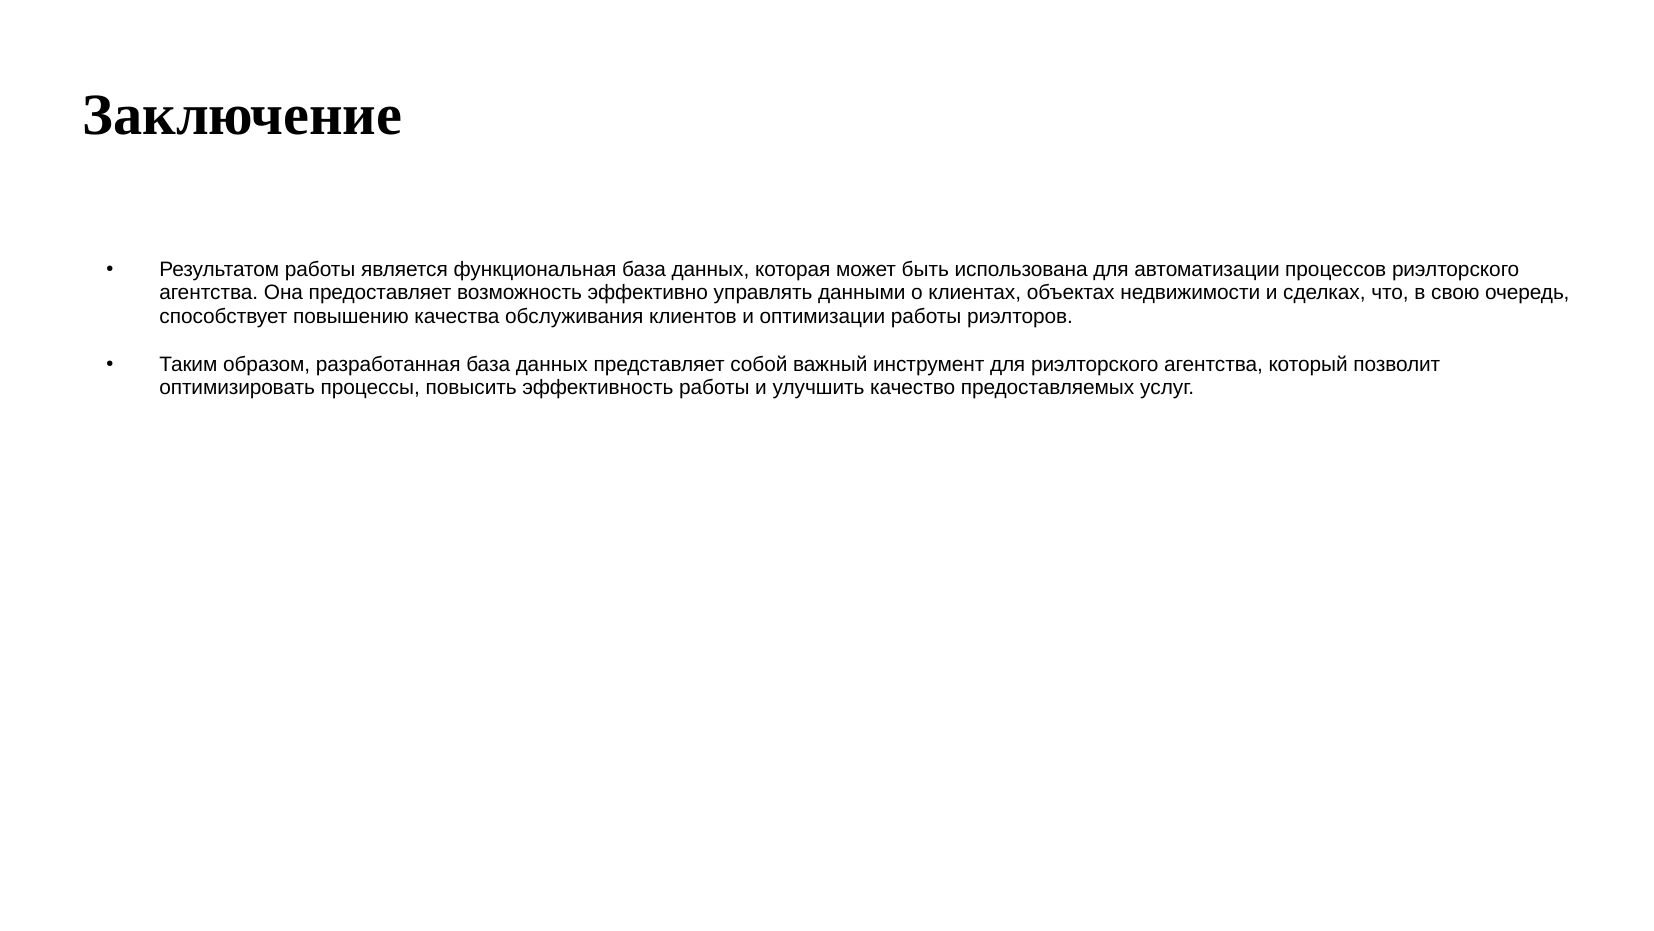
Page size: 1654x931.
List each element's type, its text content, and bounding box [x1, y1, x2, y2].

list Результатом работы является функциональная база данных, которая может быть использована для автоматизации процессов риэлторского агентства. Она предоставляет возможность эффективно управлять данными о клиентах, объектах недвижимости и сделках, что, в свою очередь, способствует повышению качества обслуживания клиентов и оптимизации работы риэлторов. Таким образом, разработанная база данных представляет собой важный инструмент для риэлторского агентства, который позволит оптимизировать процессы, повысить эффективность работы и улучшить качество предоставляемых услуг. [88, 257, 1577, 798]
title Заключение [82, 37, 1571, 193]
